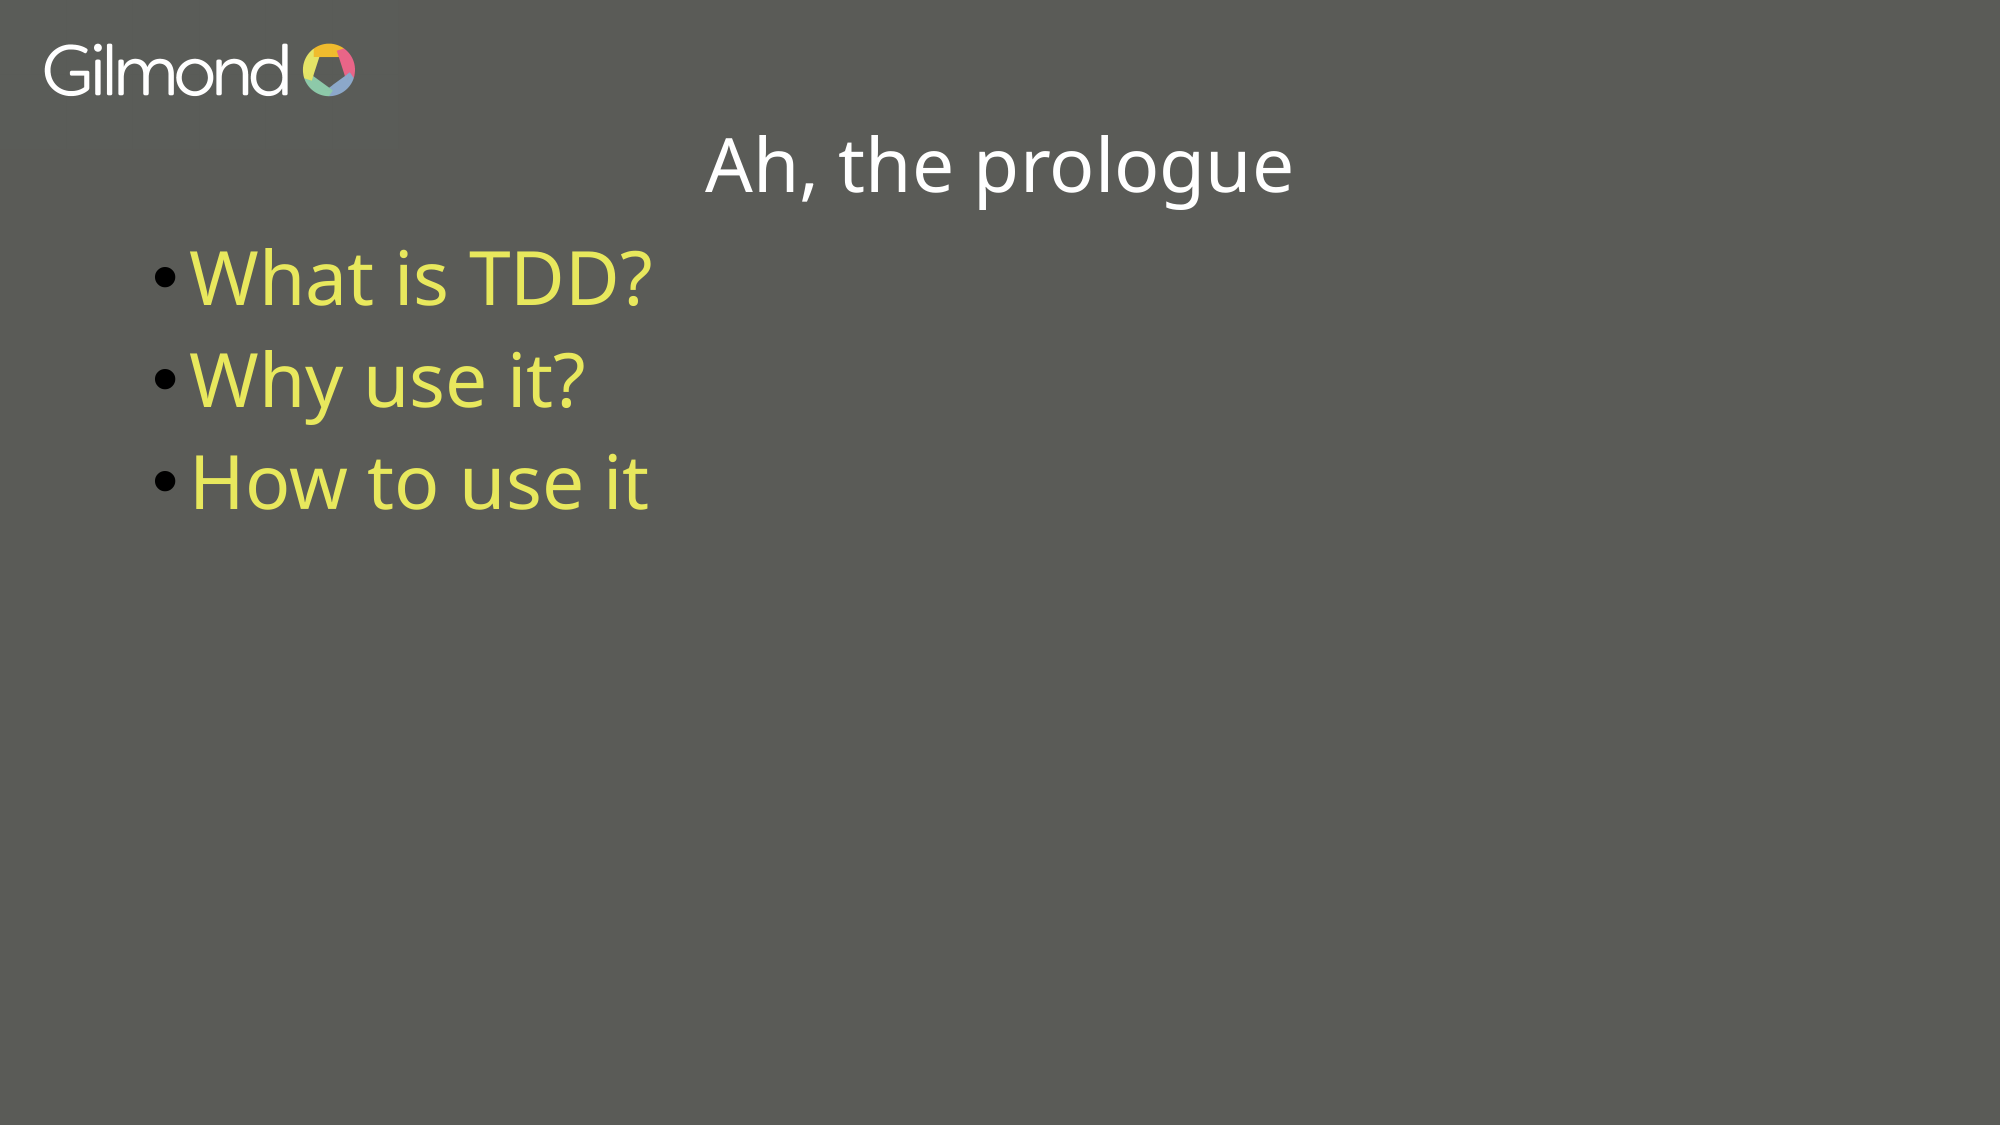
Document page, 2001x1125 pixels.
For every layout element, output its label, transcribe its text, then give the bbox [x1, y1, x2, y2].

picture [0, 0, 399, 149]
title Ah, the prologue [137, 59, 1863, 233]
list What is TDD? Why use it? How to use it [137, 233, 1863, 1053]
